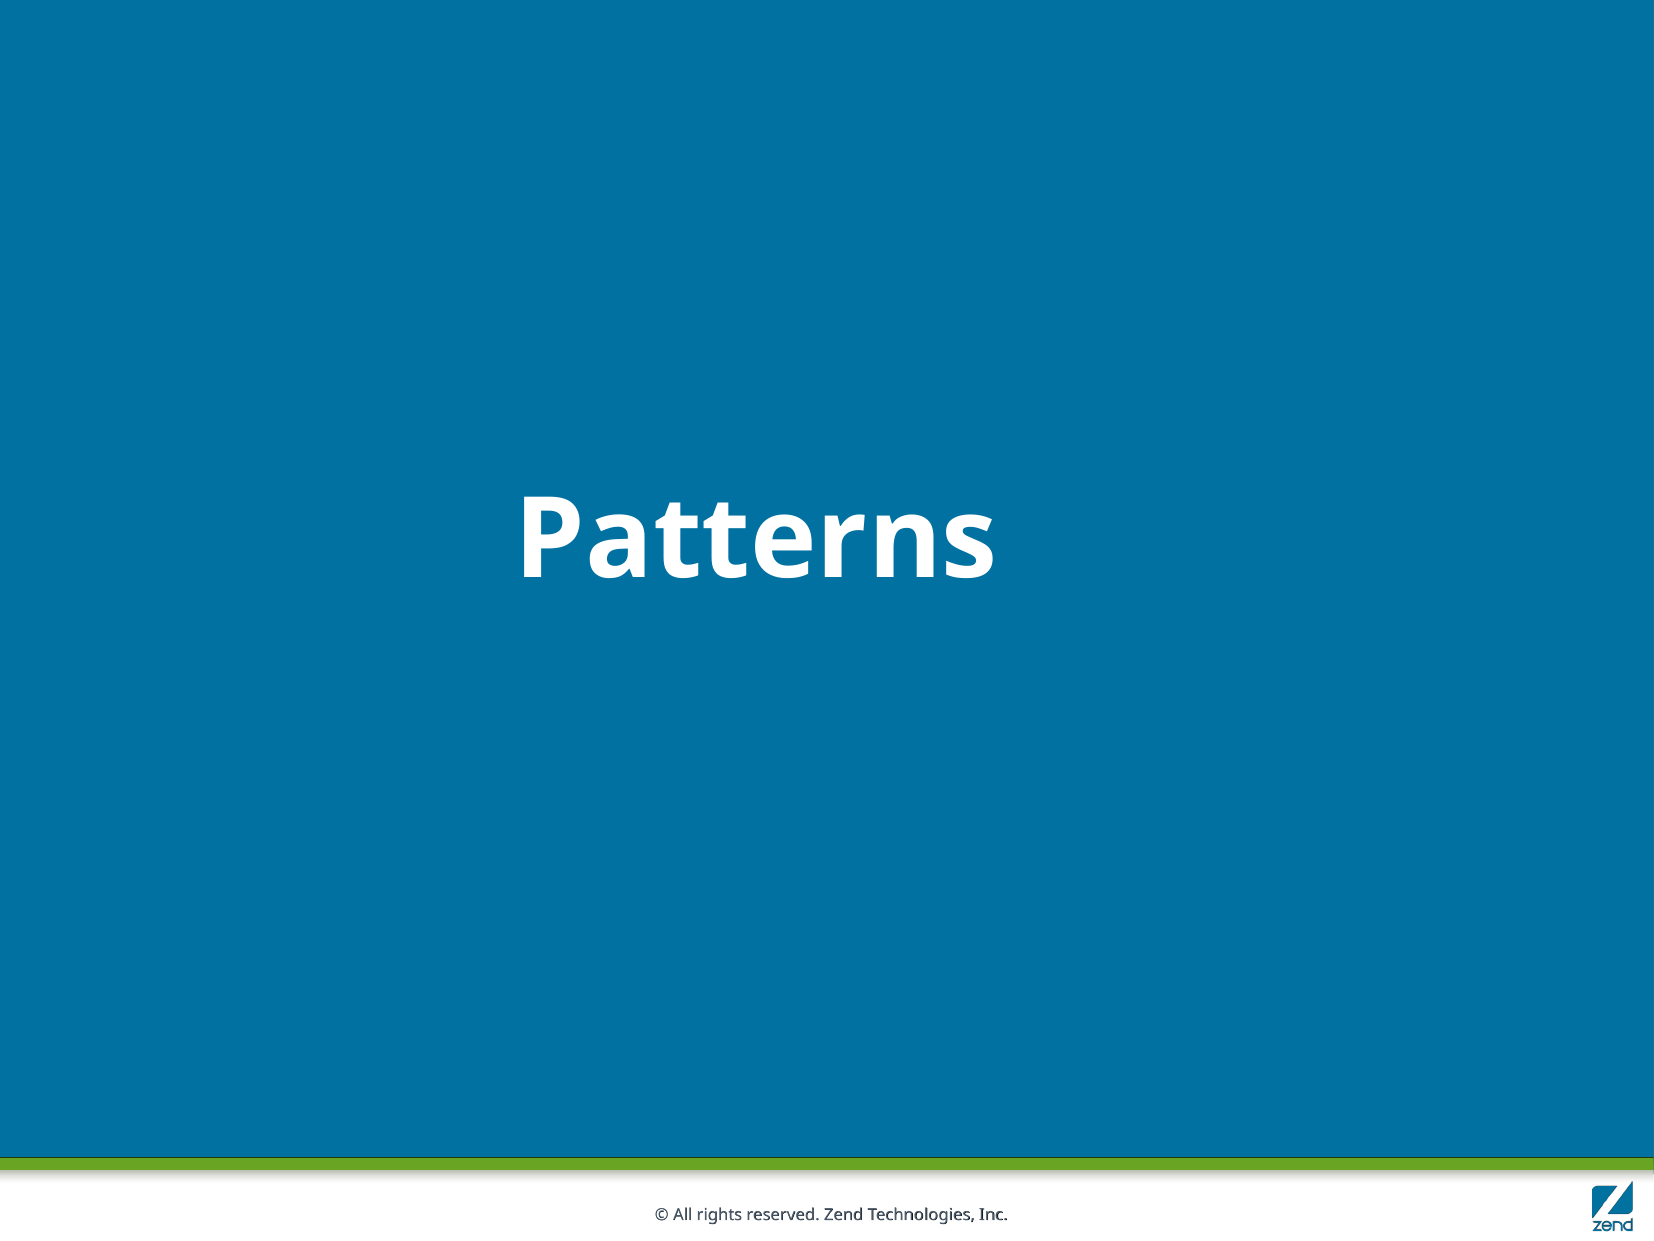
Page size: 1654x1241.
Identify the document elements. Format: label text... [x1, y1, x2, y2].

title Patterns [514, 459, 1226, 611]
picture [0, 1170, 1654, 1232]
